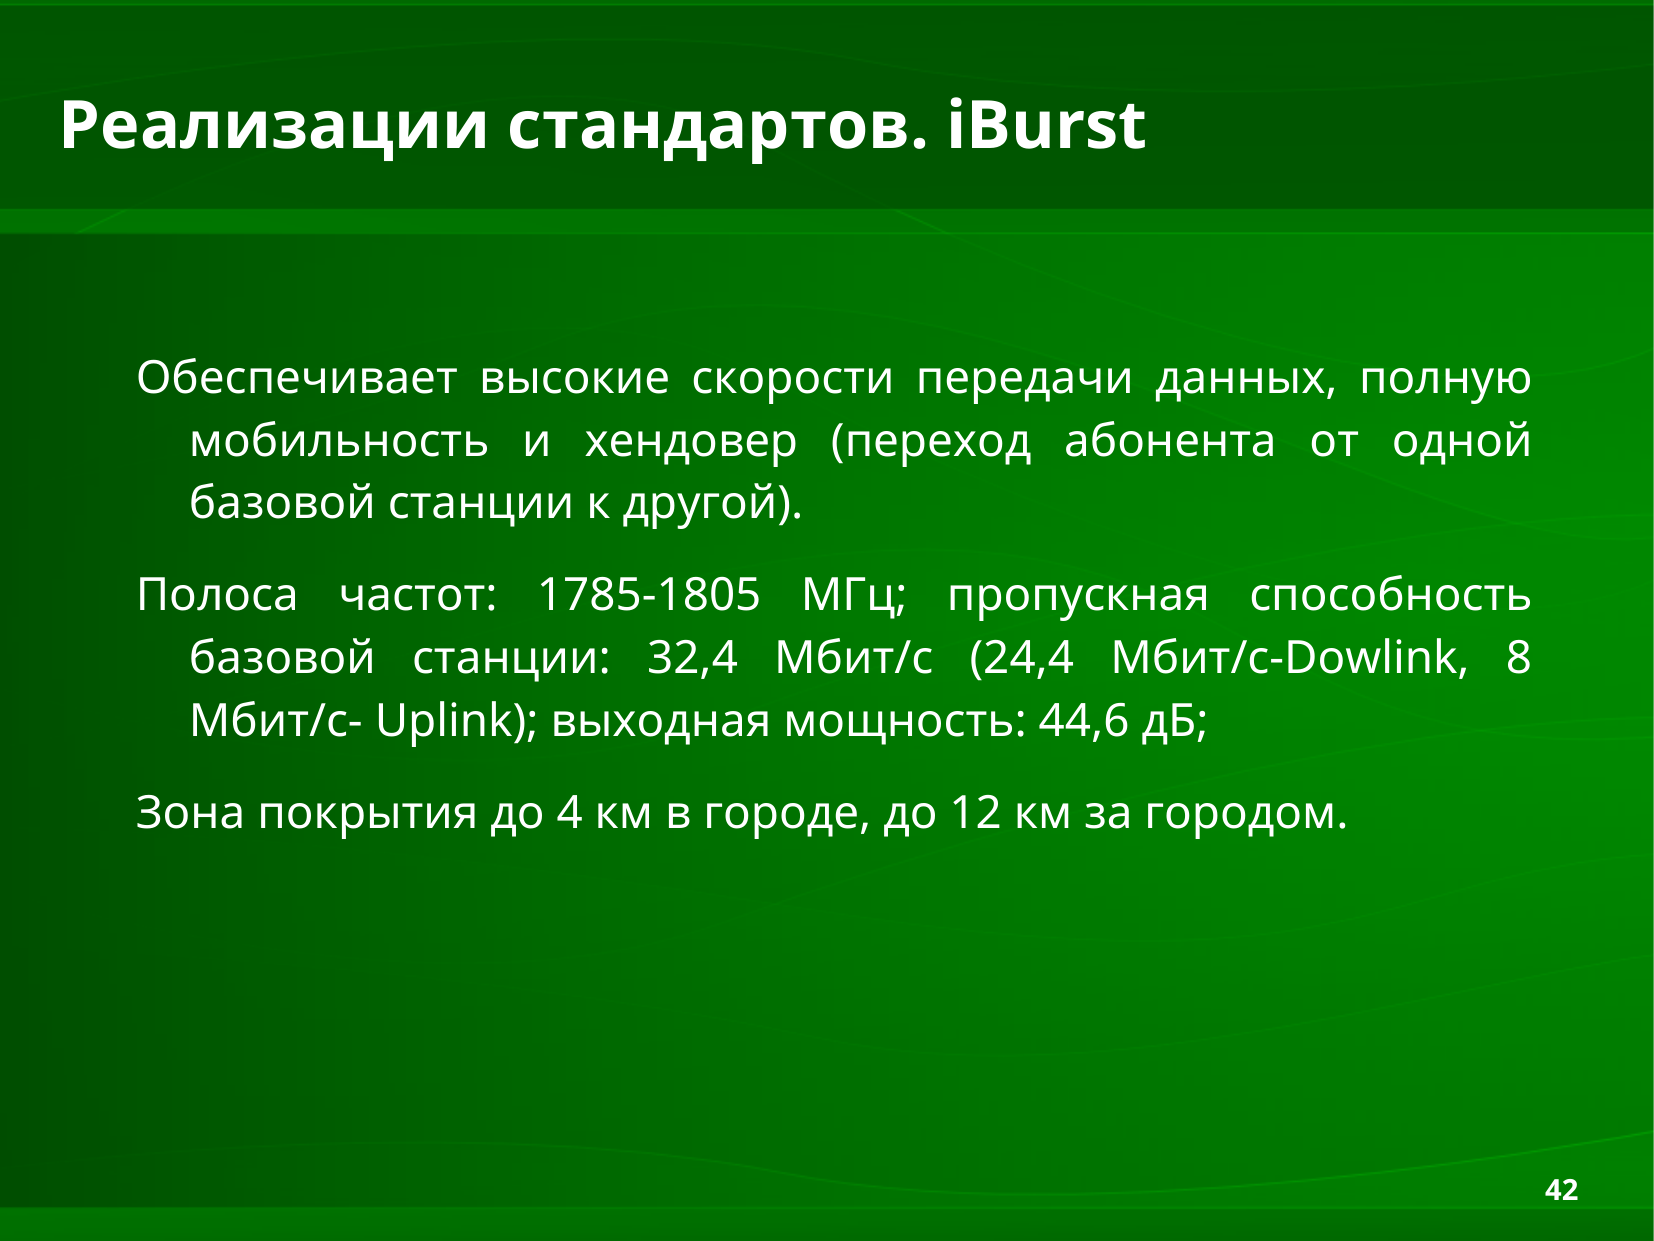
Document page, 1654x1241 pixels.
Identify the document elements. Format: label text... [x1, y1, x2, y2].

list Обеспечивает высокие скорости передачи данных, полную мобильность и хендовер (переход абонента от одной базовой станции к другой). Полоса частот: 1785-1805 МГц; пропускная способность базовой станции: 32,4 Мбит/с (24,4 Мбит/с-Dowlink, 8 Мбит/с- Uplink); выходная мощность: 44,6 дБ; Зона покрытия до 4 км в городе, до 12 км за городом. [118, 344, 1534, 1112]
title Реализации стандартов. iBurst [23, 8, 1625, 237]
picture [0, 0, 1654, 1241]
